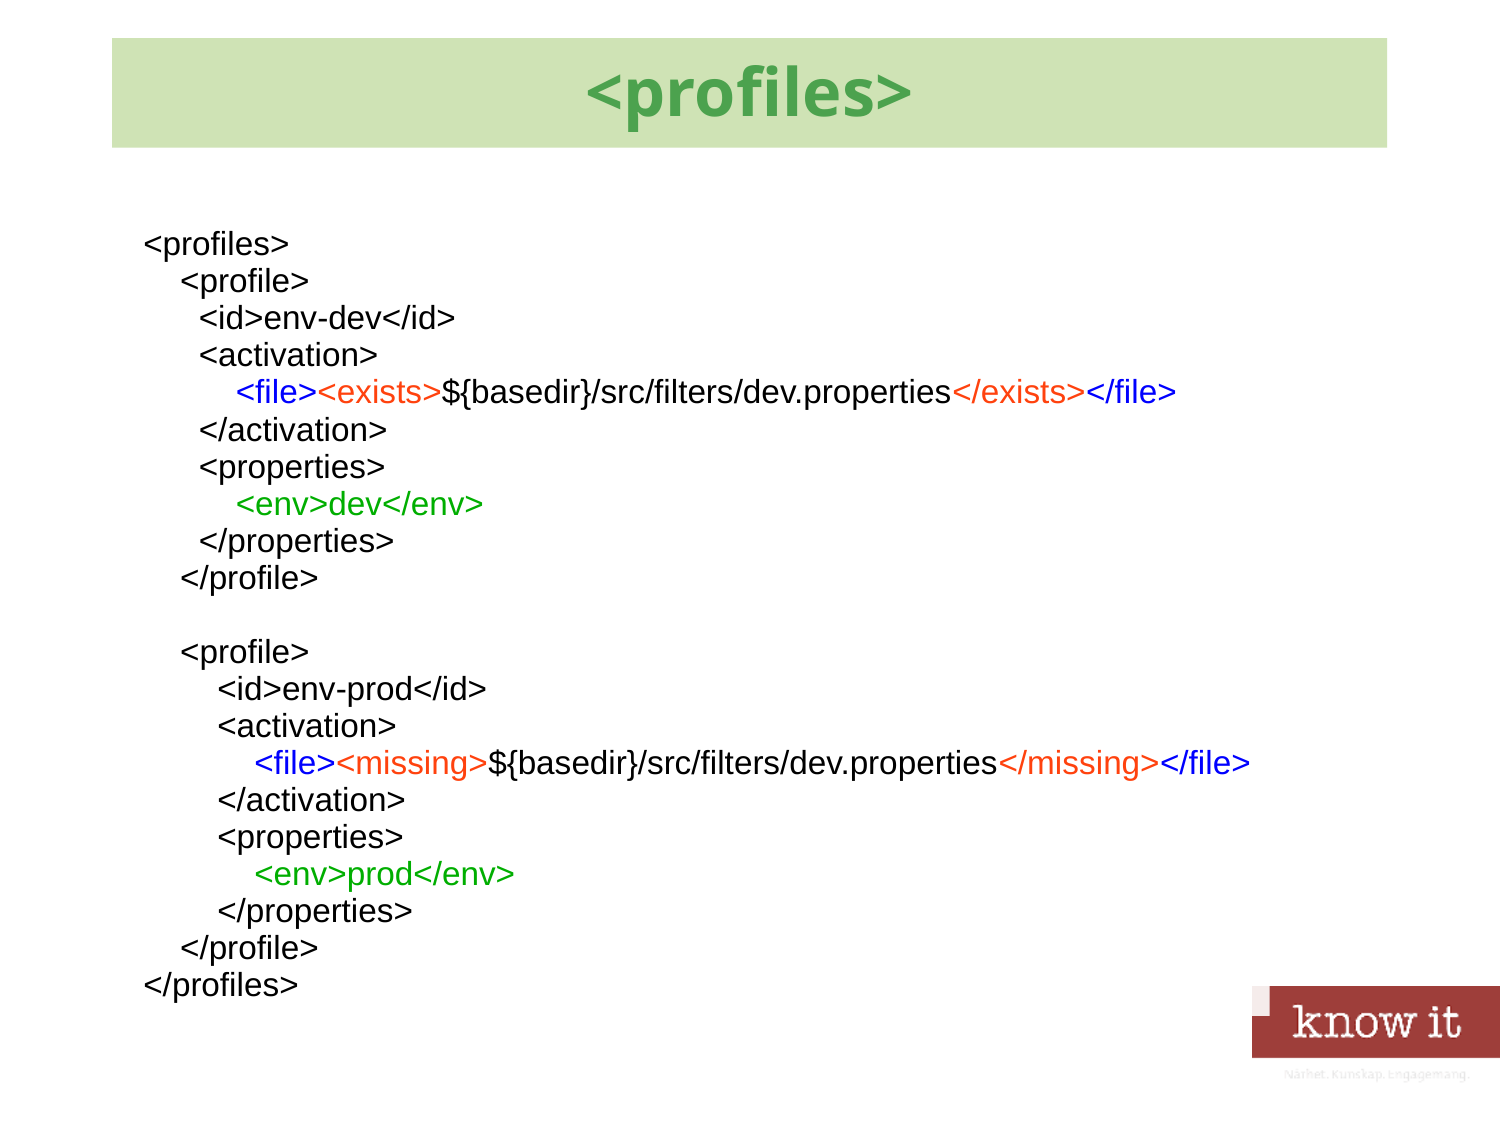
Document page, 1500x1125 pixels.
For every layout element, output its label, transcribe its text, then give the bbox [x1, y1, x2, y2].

text_box <profiles> [112, 38, 1388, 148]
text_box <profiles> <profile> <id>env-dev</id> <activation> <file><exists>${basedir}/src/filters/dev.properties</exists></file> </activation> <properties> <env>dev</env> </properties> </profile> <profile> <id>env-prod</id> <activation> <file><missing>${basedir}/src/filters/dev.properties</missing></file> </activation> <properties> <env>prod</env> </properties> </profile> </profiles> [128, 218, 1270, 1016]
picture [1252, 986, 1500, 1058]
